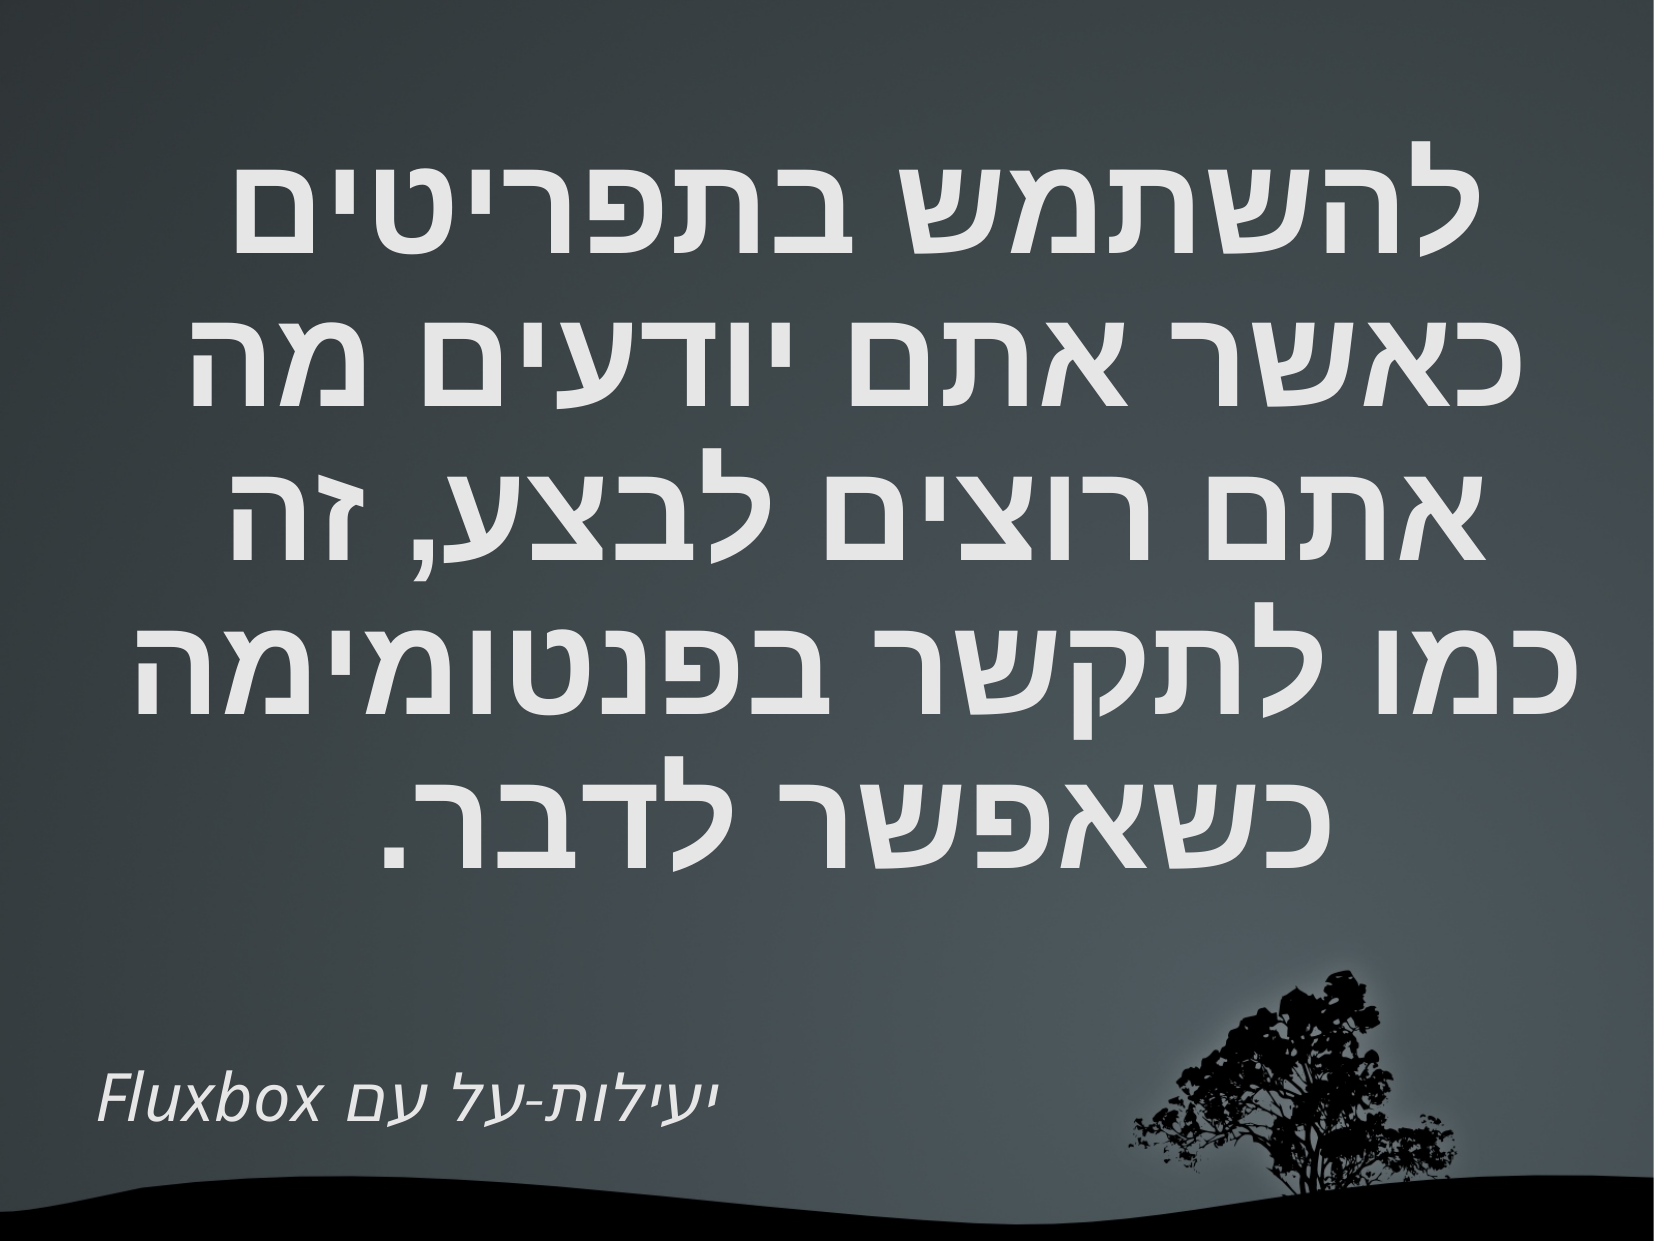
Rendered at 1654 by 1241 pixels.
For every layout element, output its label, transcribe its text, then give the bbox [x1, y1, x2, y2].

list יעילות-על עם Fluxbox [75, 1050, 788, 1126]
picture [0, 0, 1654, 1241]
title להשתמש בתפריטים כאשר אתם יודעים מה אתם רוצים לבצע, זה כמו לתקשר בפנטומימה כשאפשר לדבר. [112, 128, 1601, 898]
